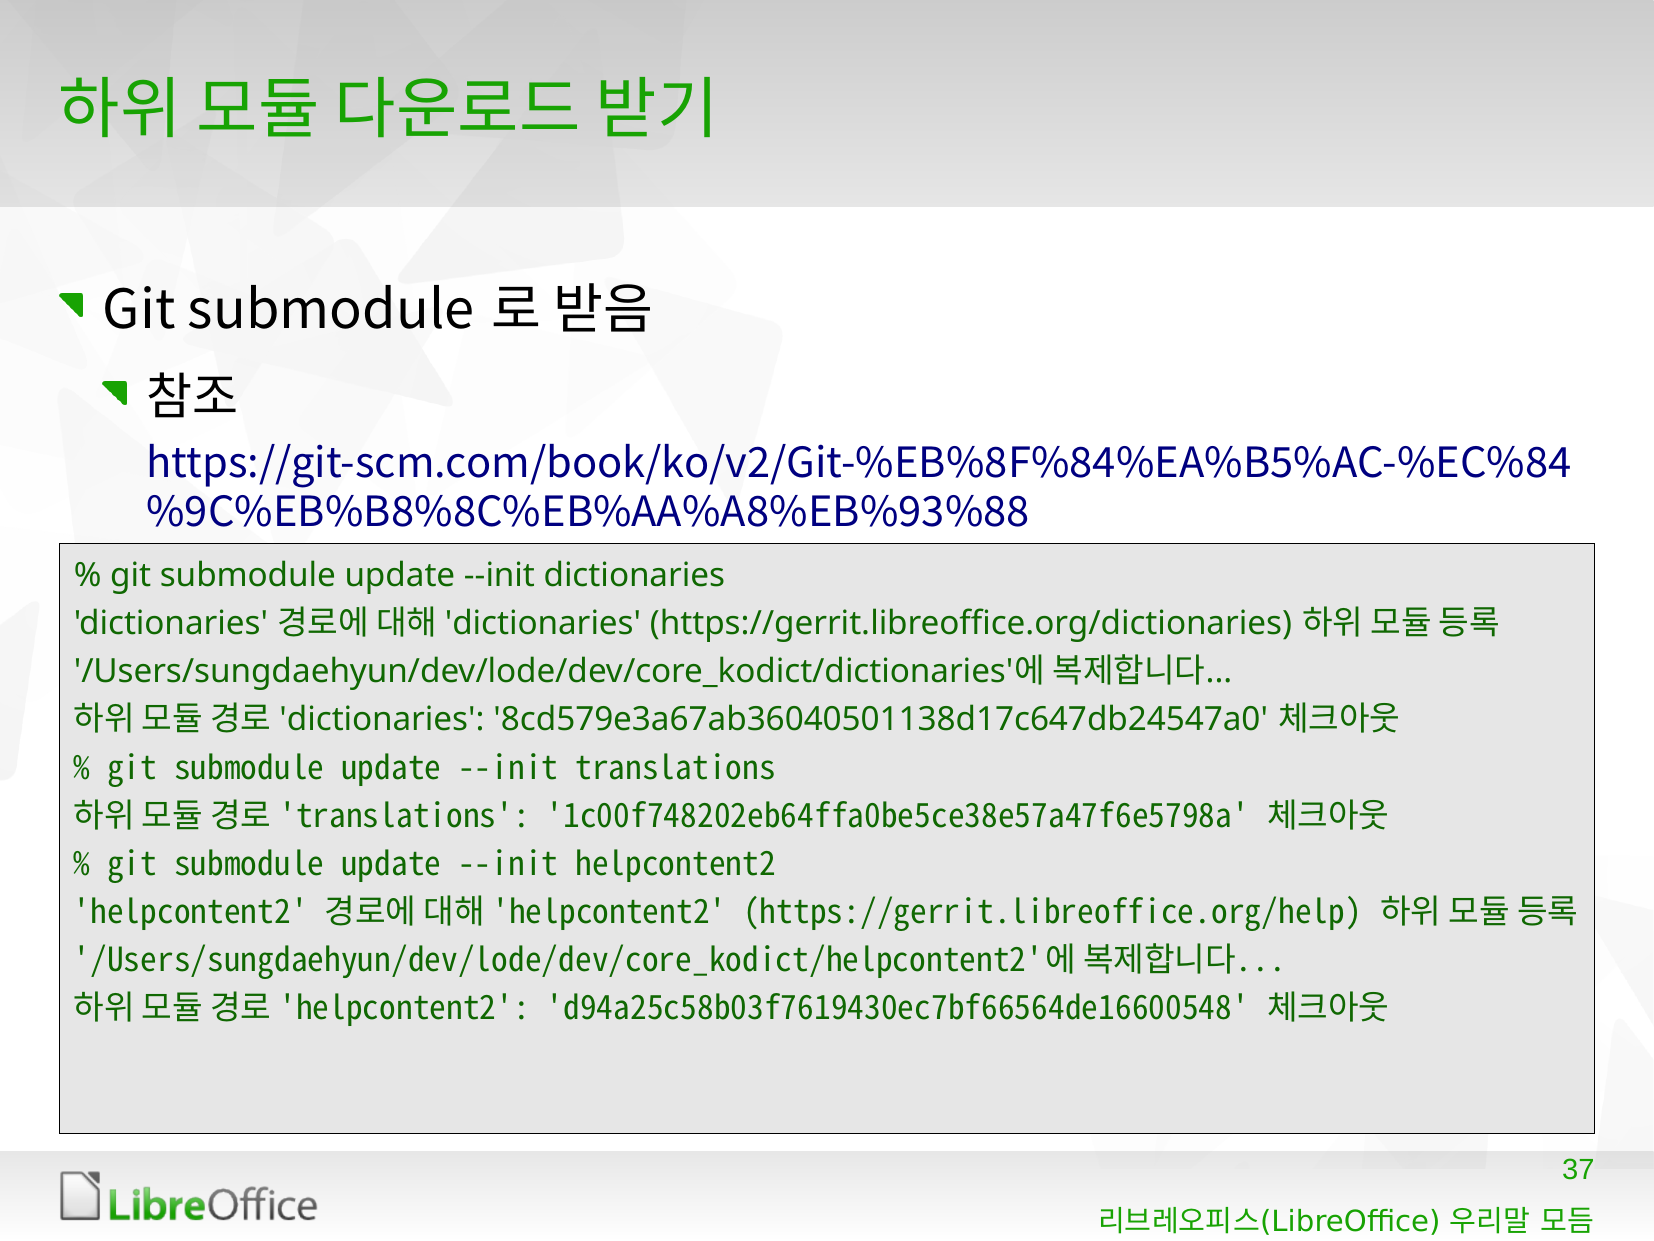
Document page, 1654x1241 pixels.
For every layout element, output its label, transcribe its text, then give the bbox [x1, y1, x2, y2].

picture [41, 1152, 337, 1240]
list Git submodule로 받음 참조 https://git-scm.com/book/ko/v2/Git-%EB%8F%84%EA%B5%AC-%EC%84%9C%EB%B8%8C%EB%AA%A8%EB%93%88 [59, 265, 1595, 543]
picture [915, 548, 1654, 1169]
picture [0, 0, 783, 931]
text_box % git submodule update --init dictionaries 'dictionaries' 경로에 대해 'dictionaries' (https://gerrit.libreoffice.org/dictionaries) 하위 모듈 등록 '/Users/sungdaehyun/dev/lode/dev/core_kodict/dictionaries'에 복제합니다... 하위 모듈 경로 'dictionaries': '8cd579e3a67ab36040501138d17c647db24547a0' 체크아웃 % git submodule update --init translations 하위 모듈 경로 'translations': '1c00f748202eb64ffa0be5ce38e57a47f6e5798a' 체크아웃 % git submodule update --init helpcontent2 'helpcontent2' 경로에 대해 'helpcontent2' (https://gerrit.libreoffice.org/help) 하위 모듈 등록 '/Users/sungdaehyun/dev/lode/dev/core_kodict/helpcontent2'에 복제합니다... 하위 모듈 경로 'helpcontent2': 'd94a25c58b03f7619430ec7bf66564de16600548' 체크아웃 [59, 543, 1595, 1134]
title 하위 모듈 다운로드 받기 [59, 29, 1595, 178]
